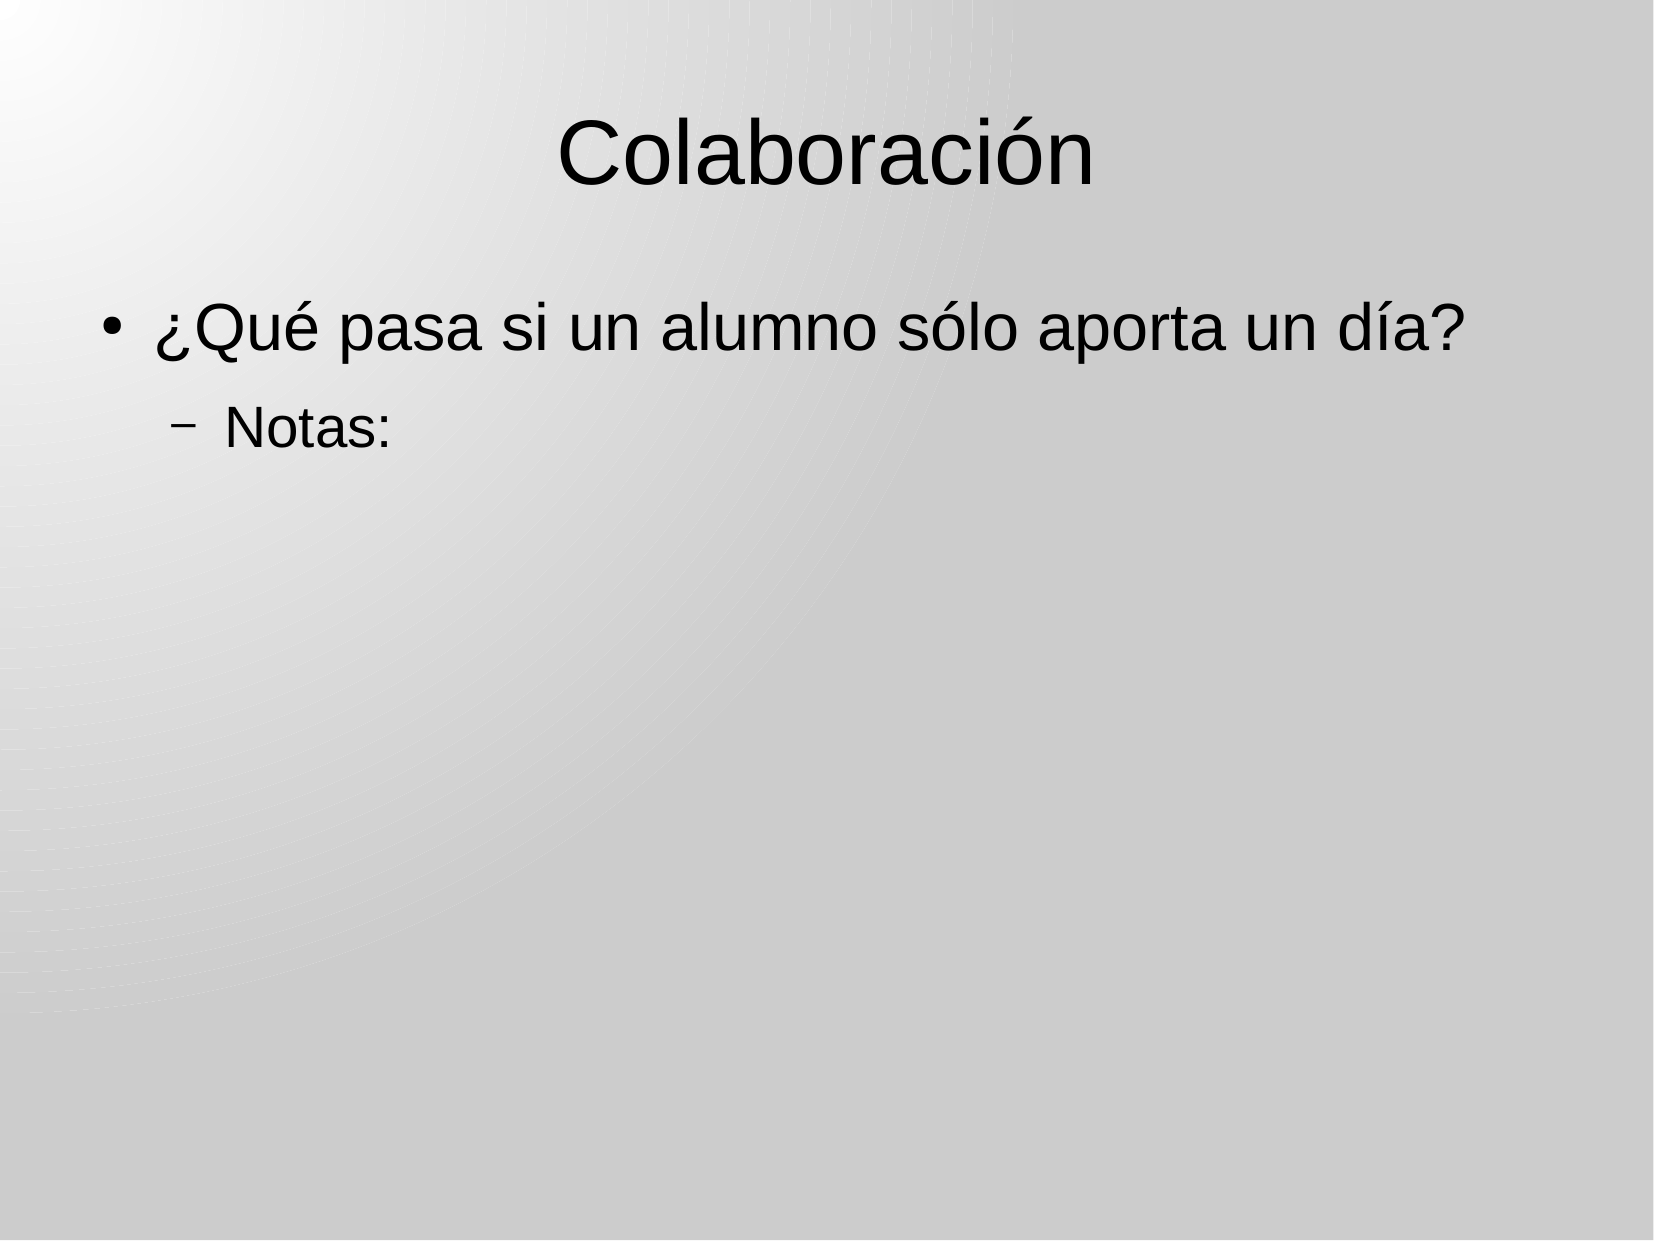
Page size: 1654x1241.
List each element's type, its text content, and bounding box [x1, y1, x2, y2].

title Colaboración [82, 49, 1571, 257]
list ¿Qué pasa si un alumno sólo aporta un día? Notas: [82, 290, 1538, 1109]
